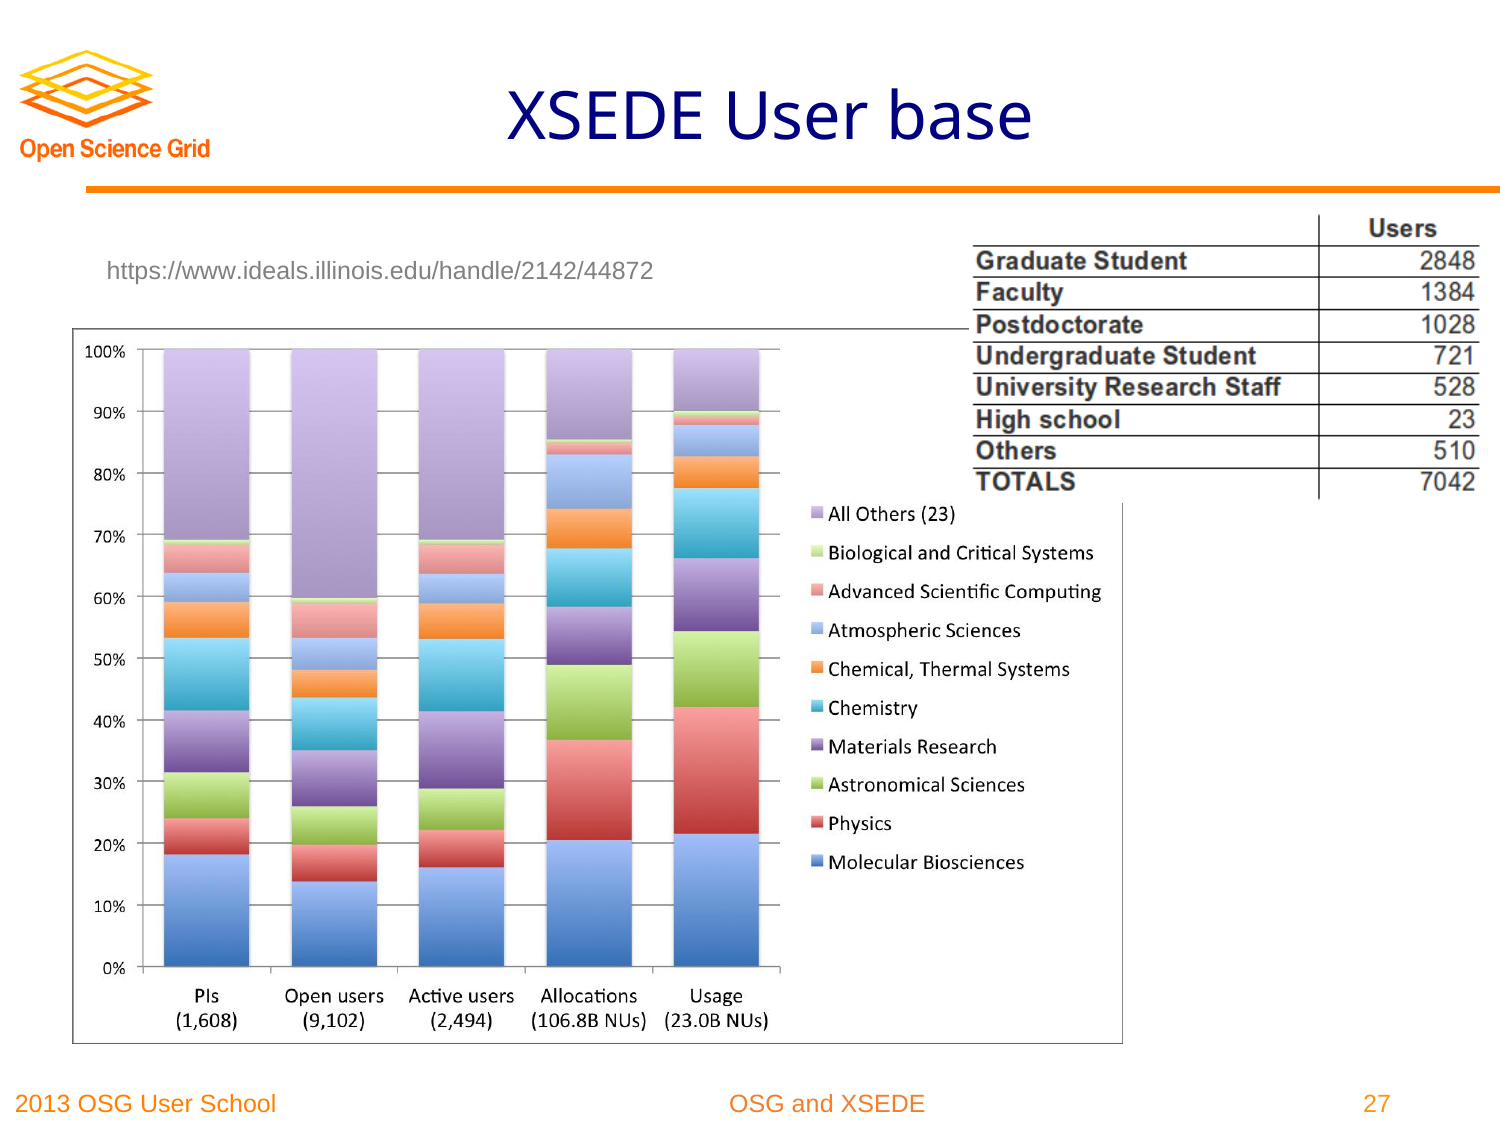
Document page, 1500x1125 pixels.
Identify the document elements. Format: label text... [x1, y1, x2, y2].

title XSEDE User base [201, 18, 1342, 207]
text_box https://www.ideals.illinois.edu/handle/2142/44872 [91, 246, 671, 292]
picture [0, 27, 201, 179]
picture [72, 202, 1481, 1044]
